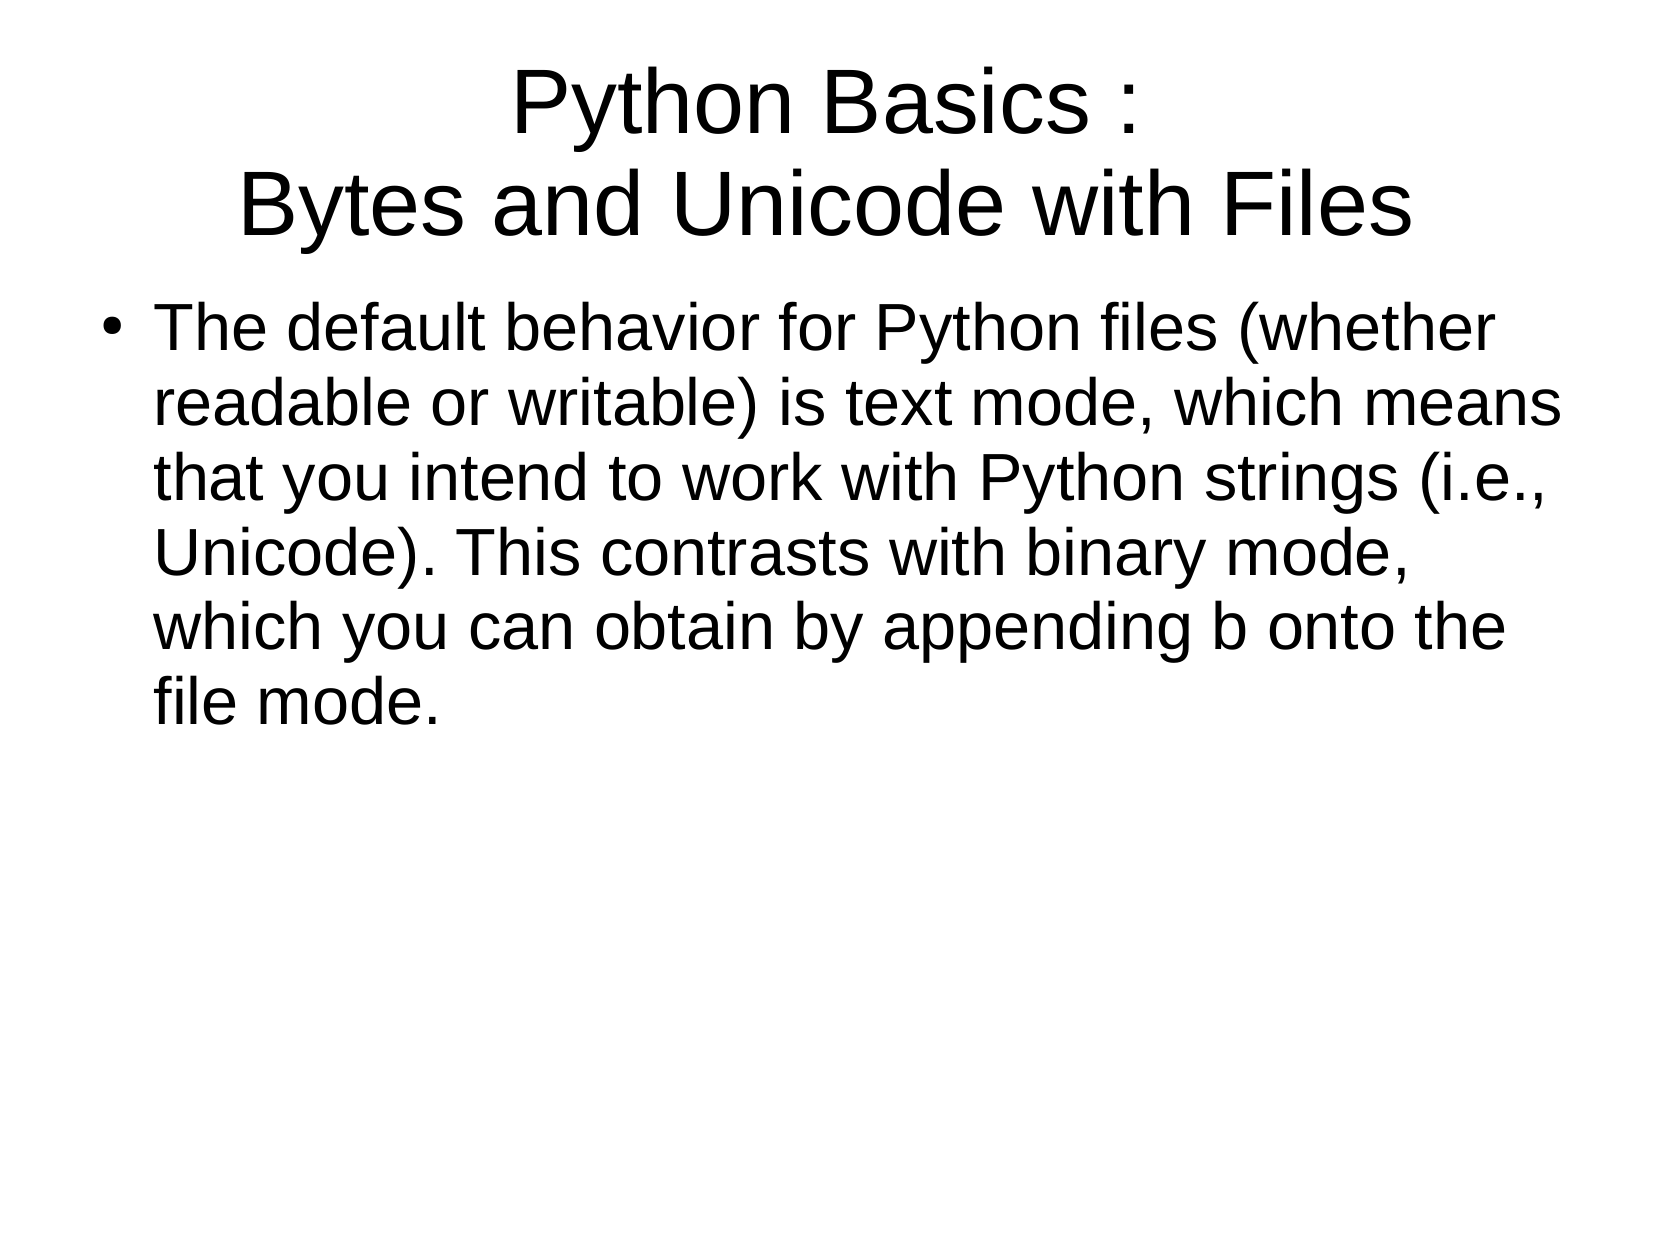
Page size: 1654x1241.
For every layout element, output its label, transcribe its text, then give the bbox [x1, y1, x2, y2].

list The default behavior for Python files (whether readable or writable) is text mode, which means that you intend to work with Python strings (i.e., Unicode). This contrasts with binary mode, which you can obtain by appending b onto the file mode. [82, 290, 1571, 1010]
title Python Basics : Bytes and Unicode with Files [82, 49, 1571, 257]
